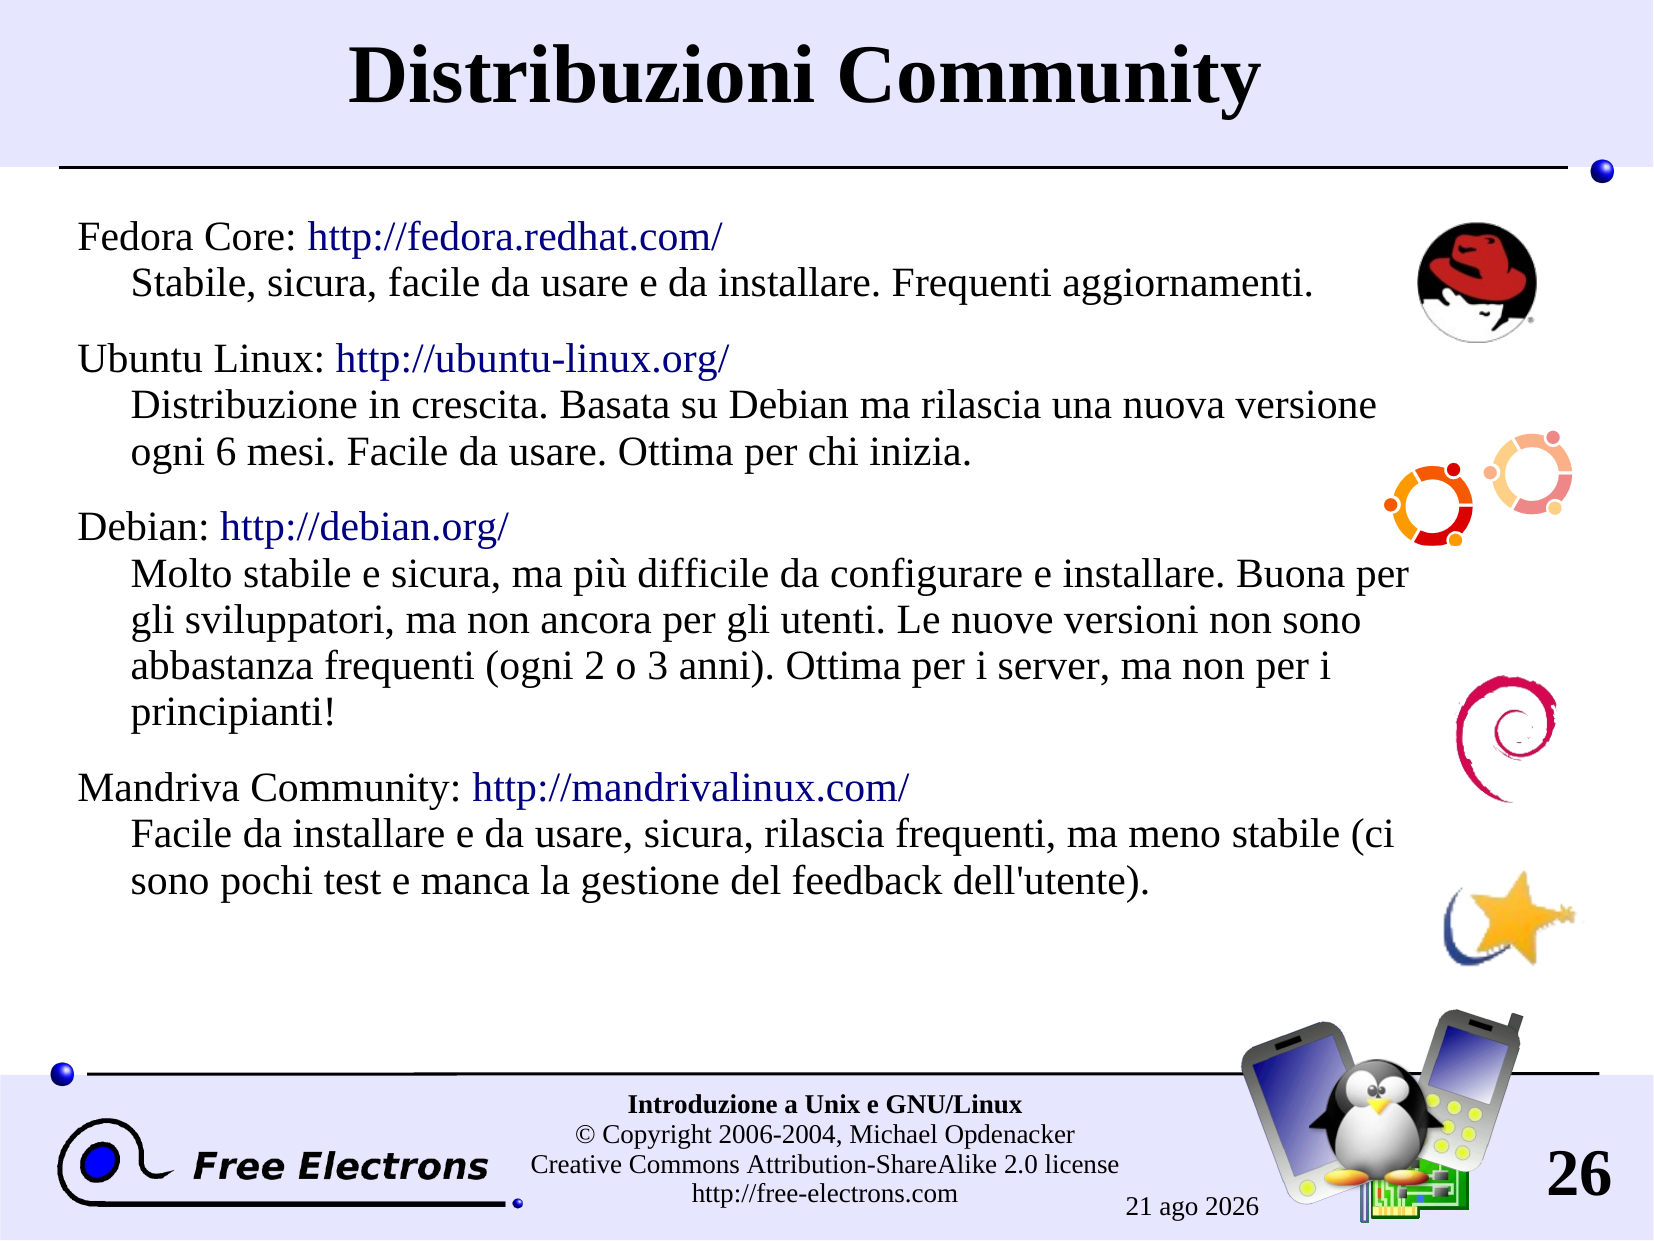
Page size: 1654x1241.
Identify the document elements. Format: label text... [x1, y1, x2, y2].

title Distribuzioni Community [60, 12, 1551, 138]
list Fedora Core: http://fedora.redhat.com/ Stabile, sicura, facile da usare e da installare. Frequenti aggiornamenti. Ubuntu Linux: http://ubuntu-linux.org/ Distribuzione in crescita. Basata su Debian ma rilascia una nuova versione ogni 6 mesi. Facile da usare. Ottima per chi inizia. Debian: http://debian.org/ Molto stabile e sicura, ma più difficile da configurare e installare. Buona per gli sviluppatori, ma non ancora per gli utenti. Le nuove versioni non sono abbastanza frequenti (ogni 2 o 3 anni). Ottima per i server, ma non per i principianti! Mandriva Community: http://mandrivalinux.com/ Facile da installare e da usare, sicura, rilascia frequenti, ma meno stabile (ci sono pochi test e manca la gestione del feedback dell'utente). [59, 213, 1416, 1053]
picture [1384, 427, 1582, 546]
picture [1417, 221, 1538, 344]
picture [1443, 673, 1573, 809]
picture [1226, 843, 1592, 1241]
picture [50, 1107, 527, 1216]
